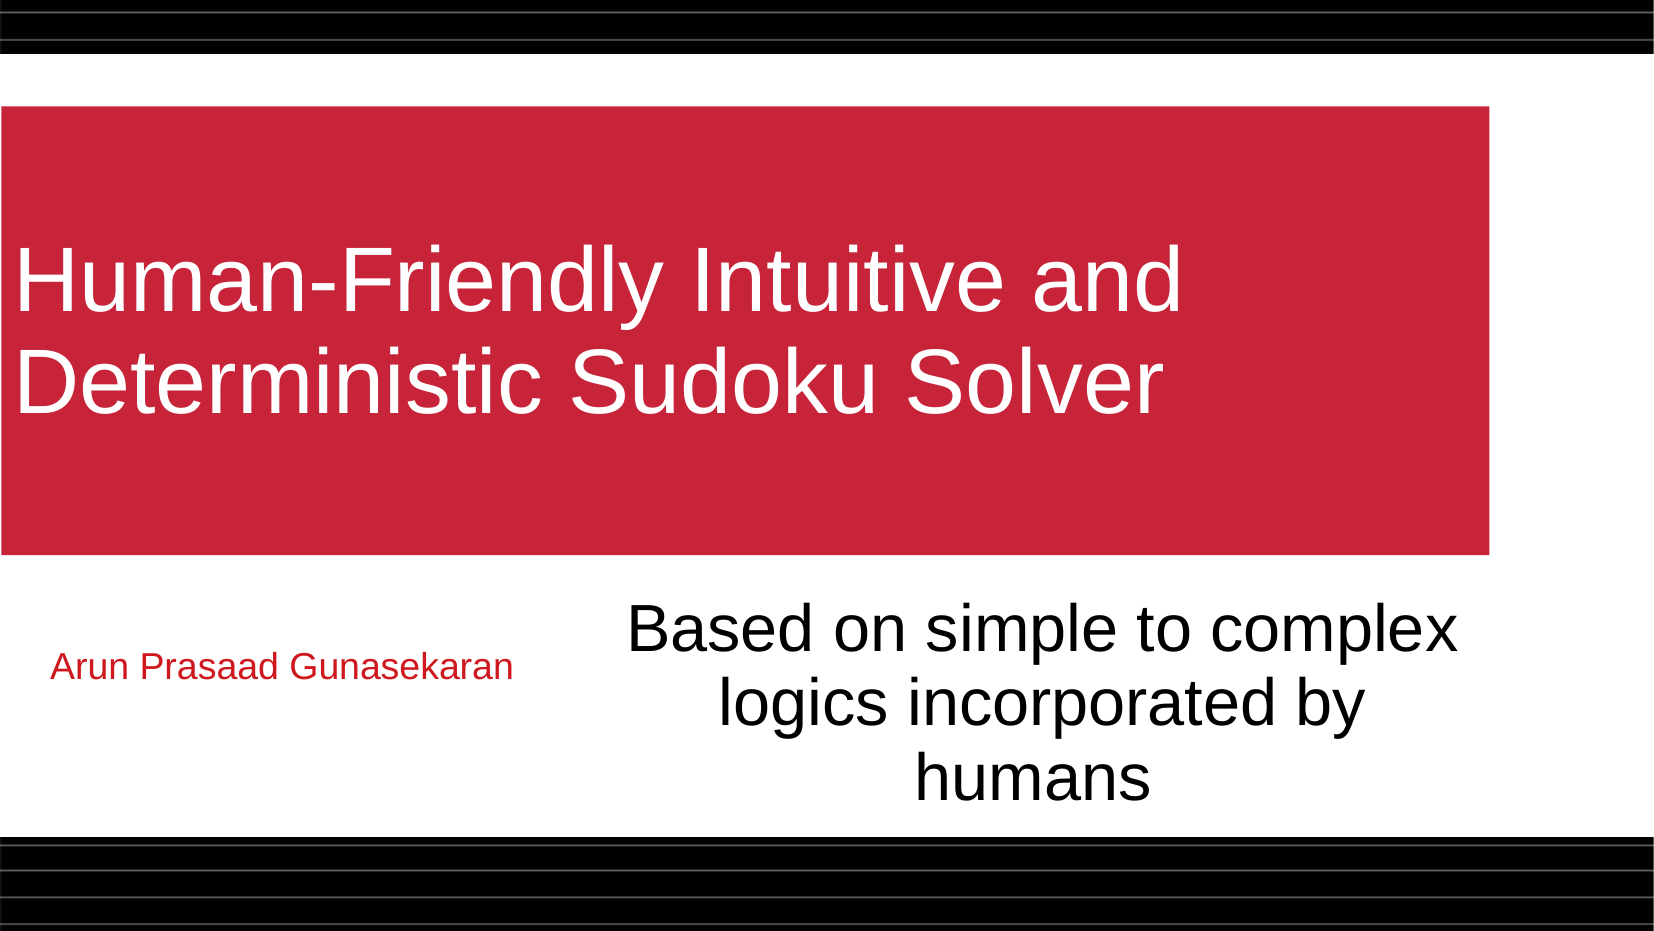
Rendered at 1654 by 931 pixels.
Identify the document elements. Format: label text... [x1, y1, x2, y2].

picture [0, 837, 1654, 931]
title Human-Friendly Intuitive and Deterministic Sudoku Solver [1, 106, 1490, 556]
picture [0, 0, 1654, 54]
text_box Arun Prasaad Gunasekaran [35, 637, 544, 792]
subtitle Based on simple to complex logics incorporated by humans [625, 590, 1489, 815]
